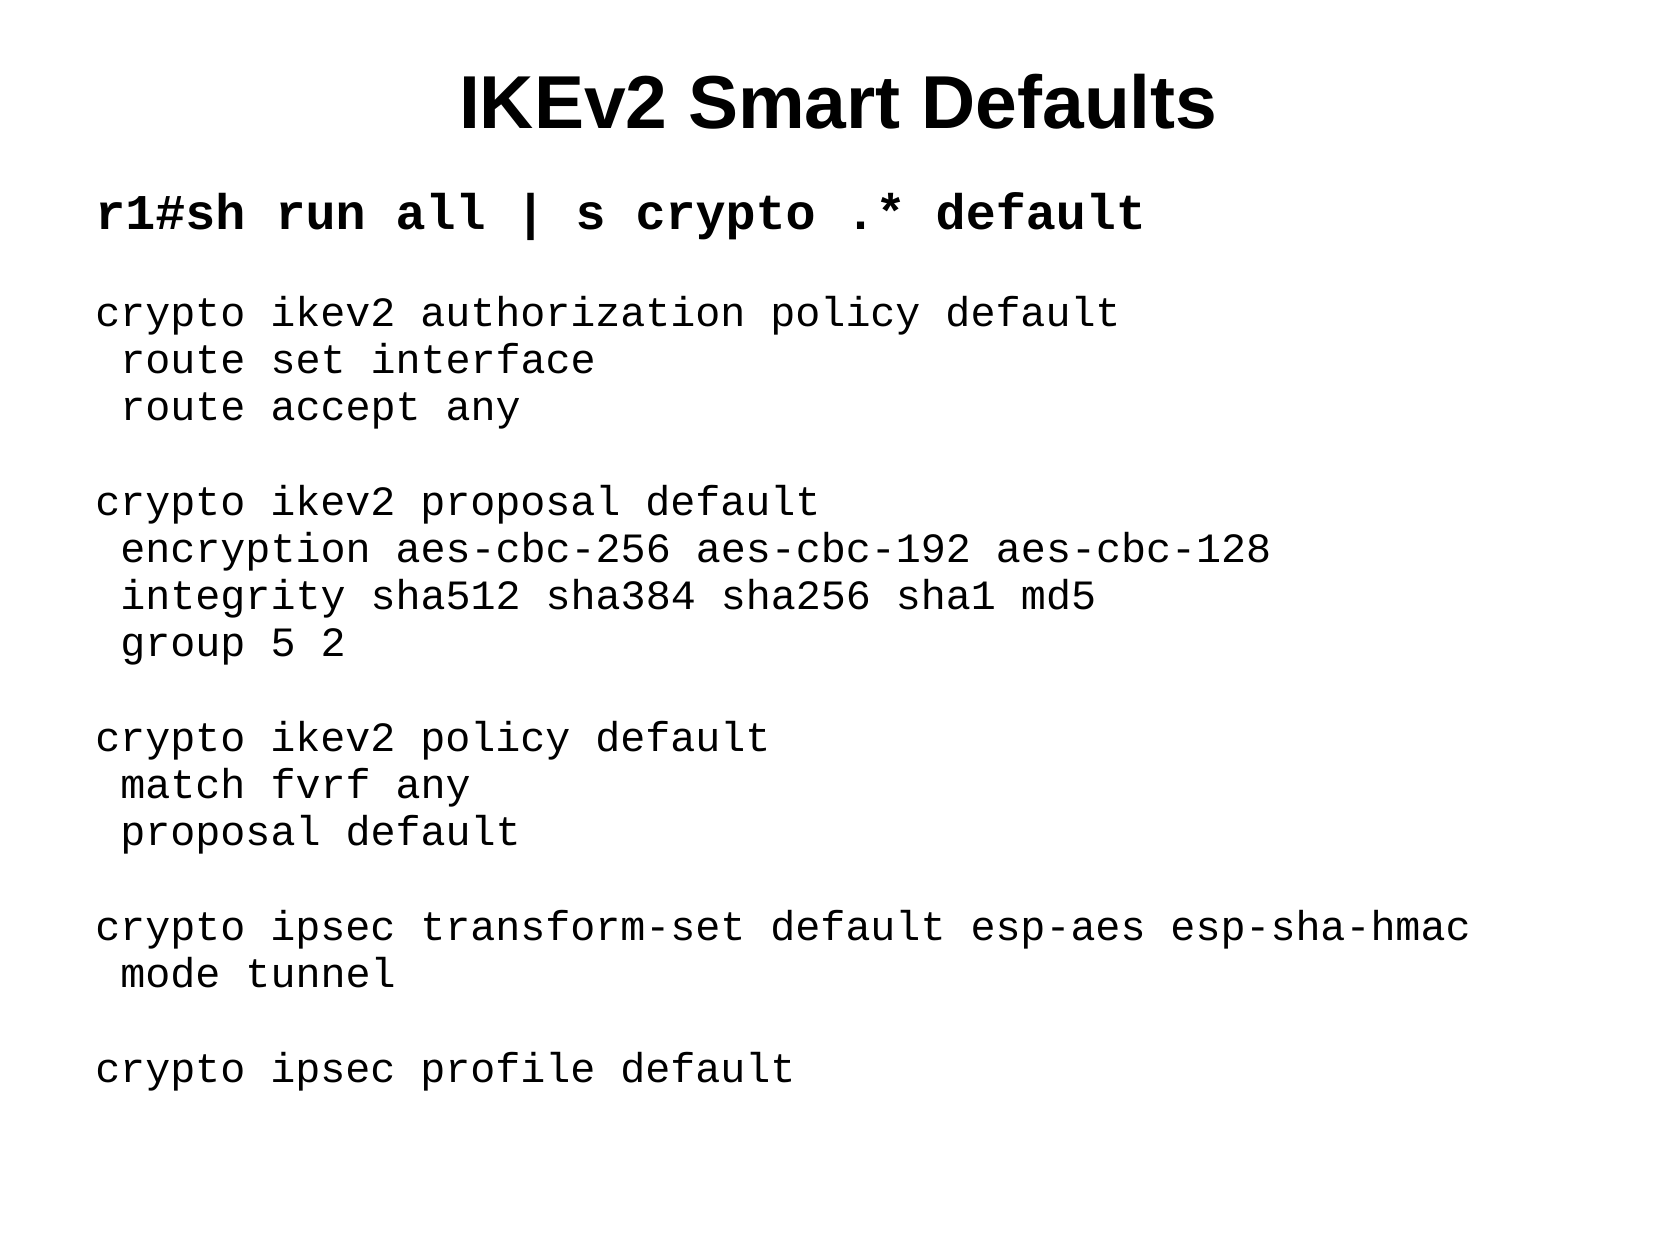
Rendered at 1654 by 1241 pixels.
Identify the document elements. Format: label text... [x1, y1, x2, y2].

text_box IKEv2 Smart Defaults [64, 37, 1613, 151]
list r1#sh run all | s crypto .* default crypto ikev2 authorization policy default route set interface route accept any crypto ikev2 proposal default encryption aes-cbc-256 aes-cbc-192 aes-cbc-128 integrity sha512 sha384 sha256 sha1 md5 group 5 2 crypto ikev2 policy default match fvrf any proposal default crypto ipsec transform-set default esp-aes esp-sha-hmac mode tunnel crypto ipsec profile default [95, 187, 1538, 1208]
